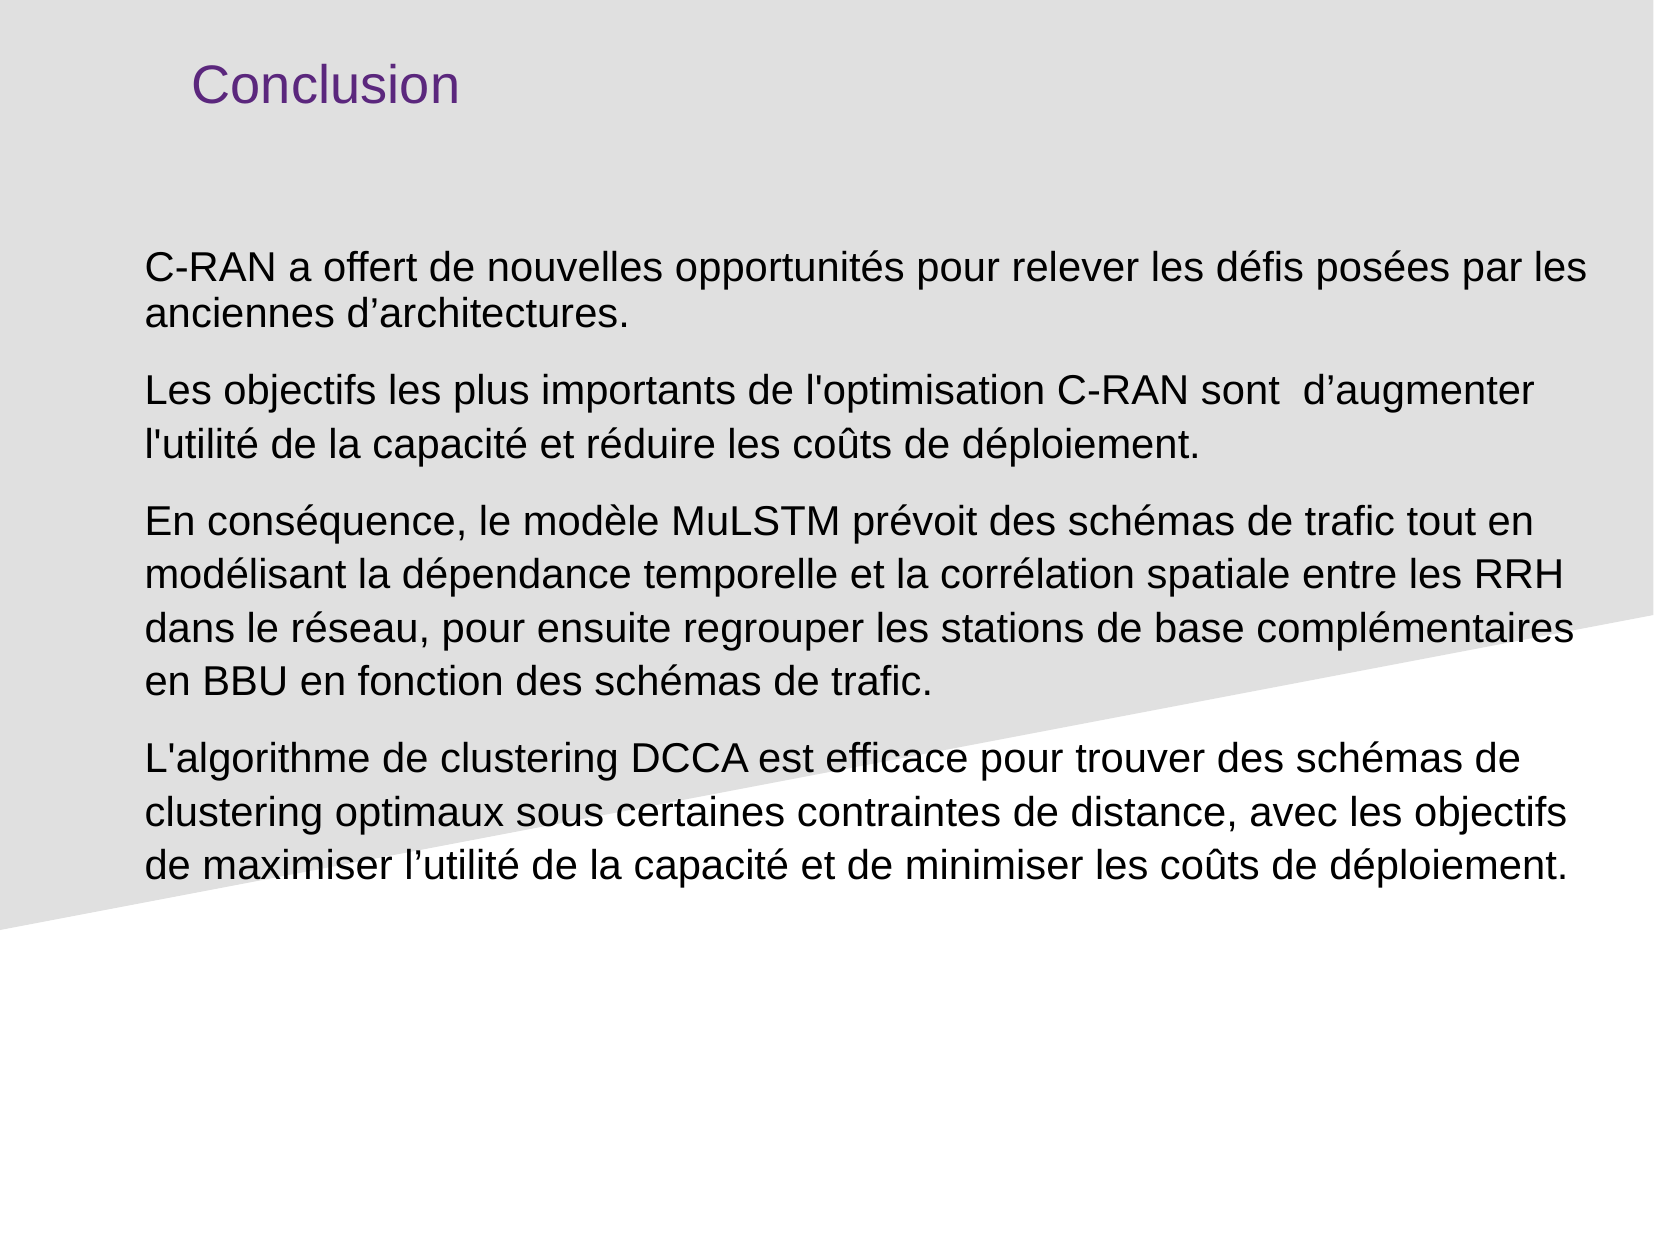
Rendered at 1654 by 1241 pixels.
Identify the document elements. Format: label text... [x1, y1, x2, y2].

text_box Conclusion [11, 47, 1607, 123]
text_box C-RAN a offert de nouvelles opportunités pour relever les défis posées par les anciennes d’architectures. Les objectifs les plus importants de l'optimisation C-RAN sont d’augmenter l'utilité de la capacité et réduire les coûts de déploiement. En conséquence, le modèle MuLSTM prévoit des schémas de trafic tout en modélisant la dépendance temporelle et la corrélation spatiale entre les RRH dans le réseau, pour ensuite regrouper les stations de base complémentaires en BBU en fonction des schémas de trafic. L'algorithme de clustering DCCA est efficace pour trouver des schémas de clustering optimaux sous certaines contraintes de distance, avec les objectifs de maximiser l’utilité de la capacité et de minimiser les coûts de déploiement. [129, 236, 1619, 1110]
